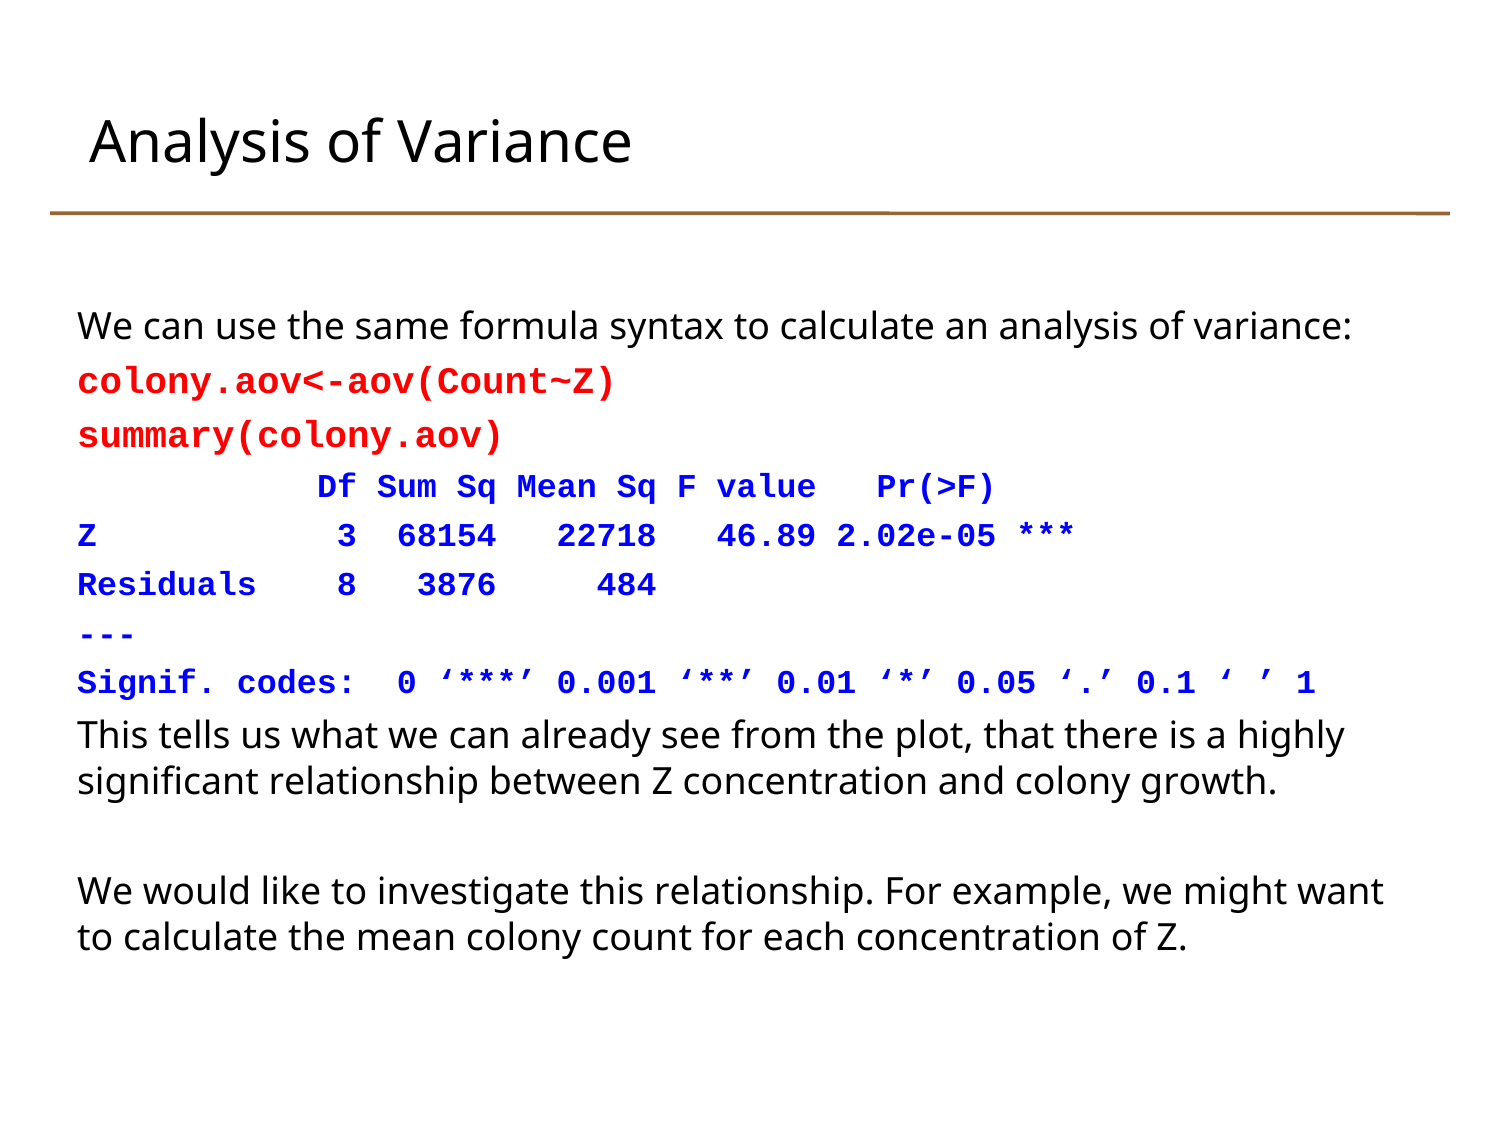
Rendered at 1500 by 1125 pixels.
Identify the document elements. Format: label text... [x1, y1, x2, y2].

text_box Analysis of Variance [75, 44, 1425, 233]
text_box We can use the same formula syntax to calculate an analysis of variance: colony.aov<-aov(Count~Z) summary(colony.aov) Df Sum Sq Mean Sq F value Pr(>F) Z 3 68154 22718 46.89 2.02e-05 *** Residuals 8 3876 484 --- Signif. codes: 0 ‘***’ 0.001 ‘**’ 0.01 ‘*’ 0.05 ‘.’ 0.1 ‘ ’ 1 This tells us what we can already see from the plot, that there is a highly significant relationship between Z concentration and colony growth. We would like to investigate this relationship. For example, we might want to calculate the mean colony count for each concentration of Z. [62, 293, 1434, 1112]
